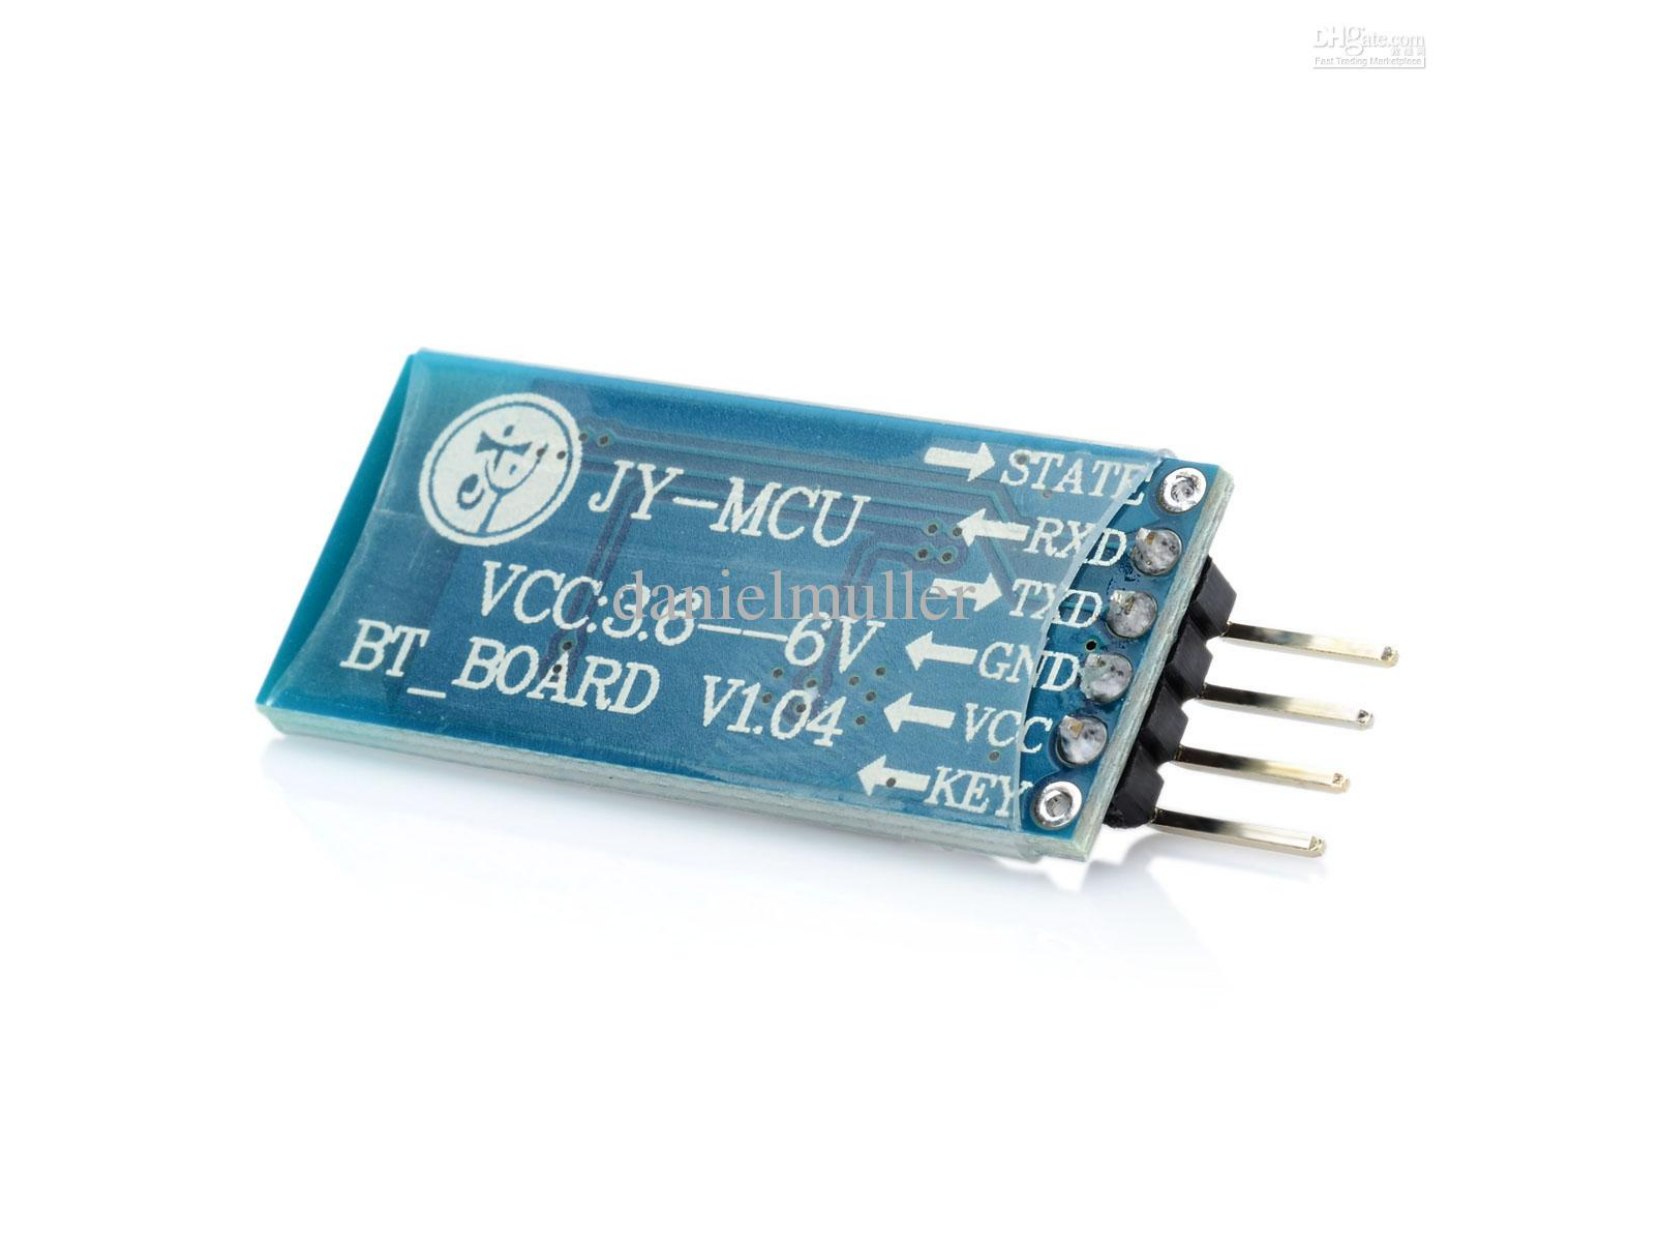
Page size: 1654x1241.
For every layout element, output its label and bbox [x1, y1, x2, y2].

picture [208, 0, 1449, 1240]
